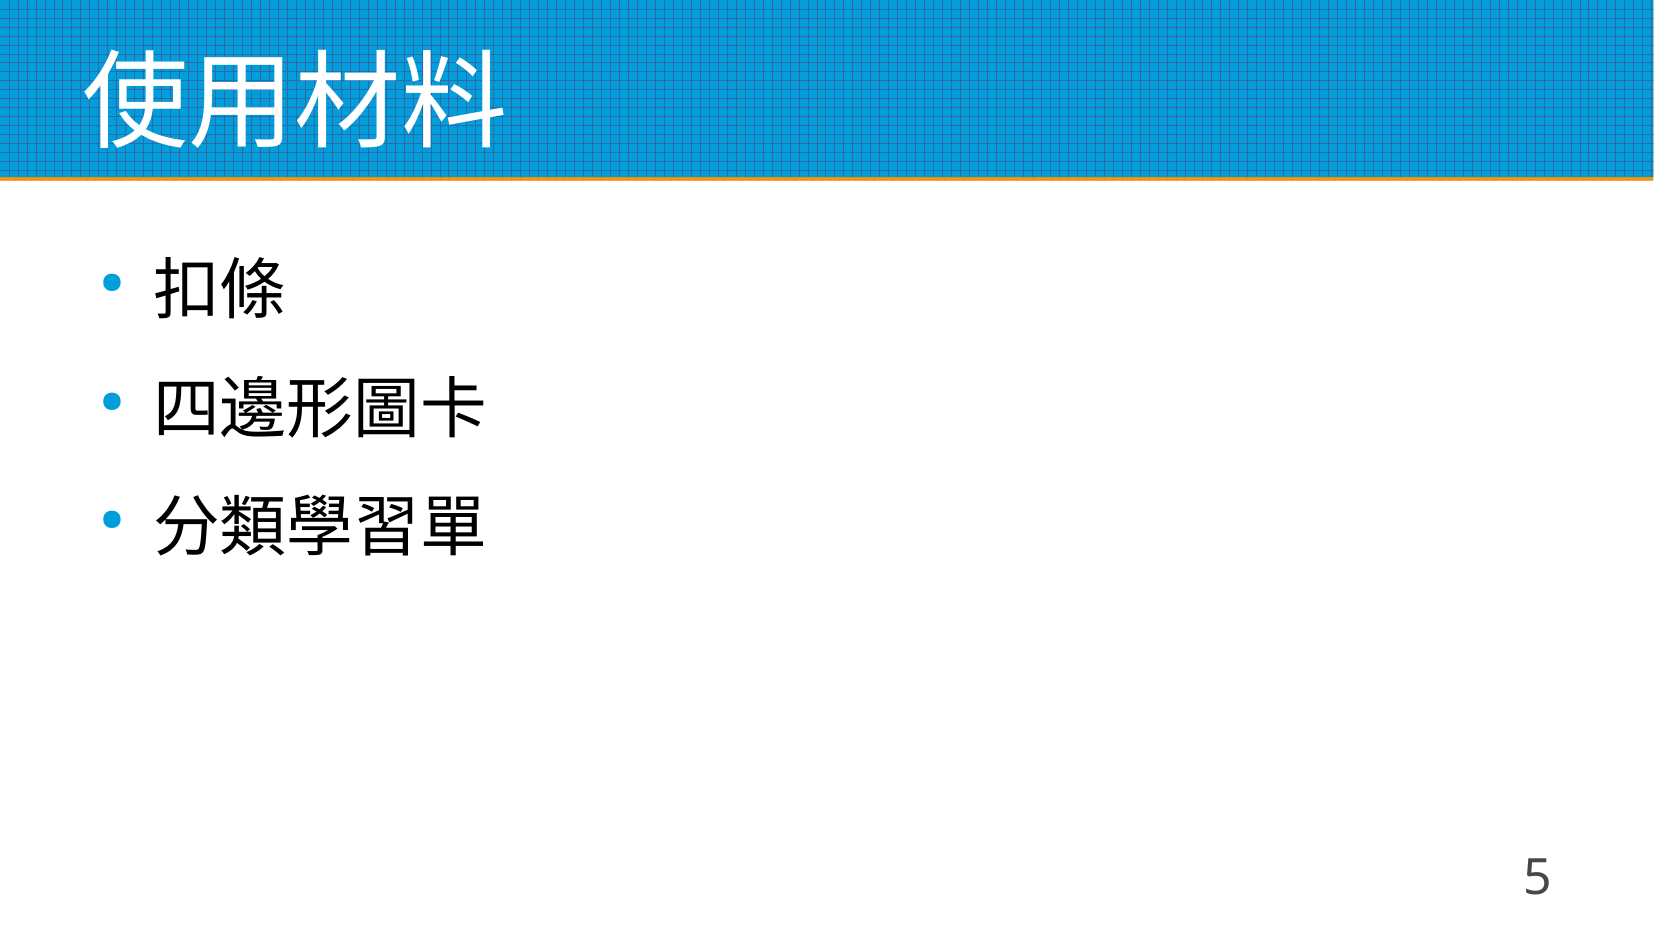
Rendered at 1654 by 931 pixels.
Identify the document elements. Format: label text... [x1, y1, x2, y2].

title 使用材料 [82, 14, 1571, 171]
list 扣條 四邊形圖卡 分類學習單 [82, 236, 1563, 811]
